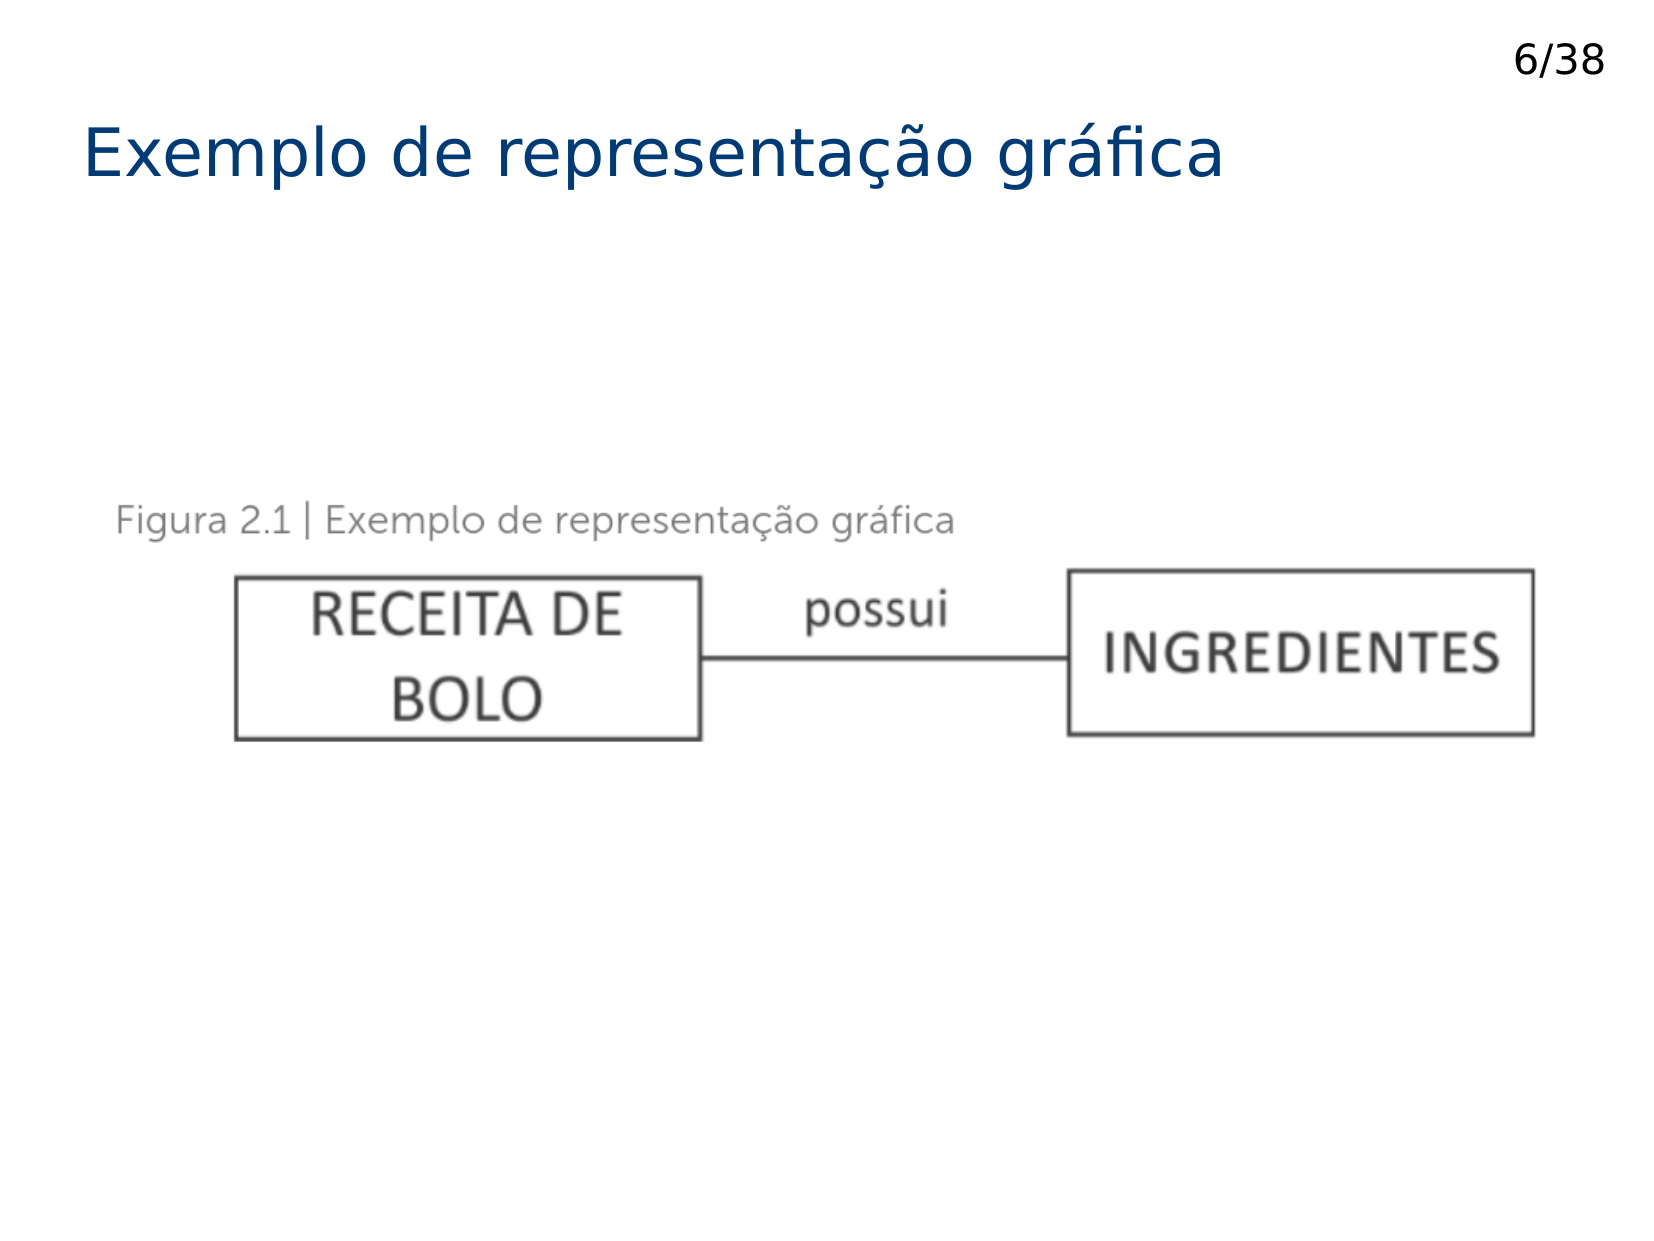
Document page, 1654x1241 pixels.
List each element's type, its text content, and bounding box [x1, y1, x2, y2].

title Exemplo de representação gráfica [82, 82, 1571, 224]
picture [114, 496, 1544, 754]
